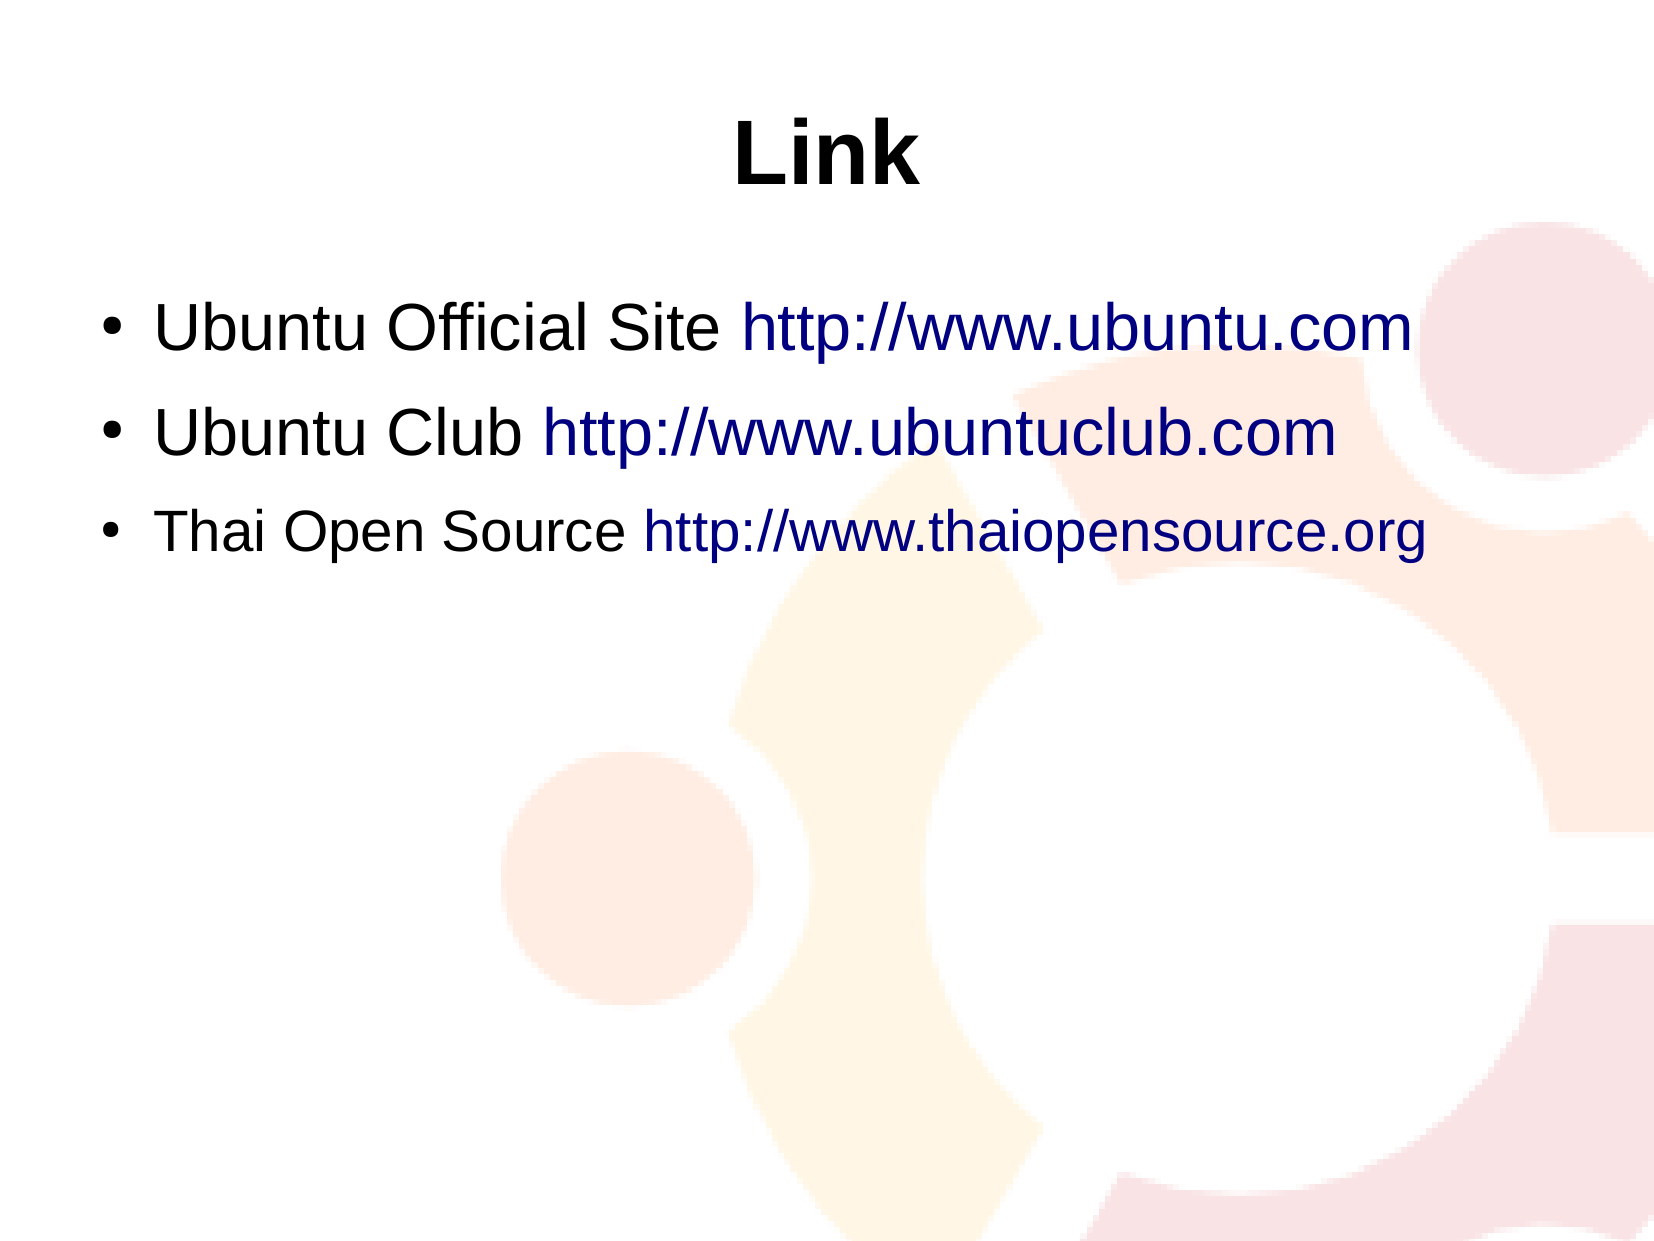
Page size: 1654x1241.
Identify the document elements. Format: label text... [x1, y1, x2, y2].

title Link [82, 56, 1571, 250]
list Ubuntu Official Site http://www.ubuntu.com Ubuntu Club http://www.ubuntuclub.com Thai Open Source http://www.thaiopensource.org [82, 290, 1571, 1109]
